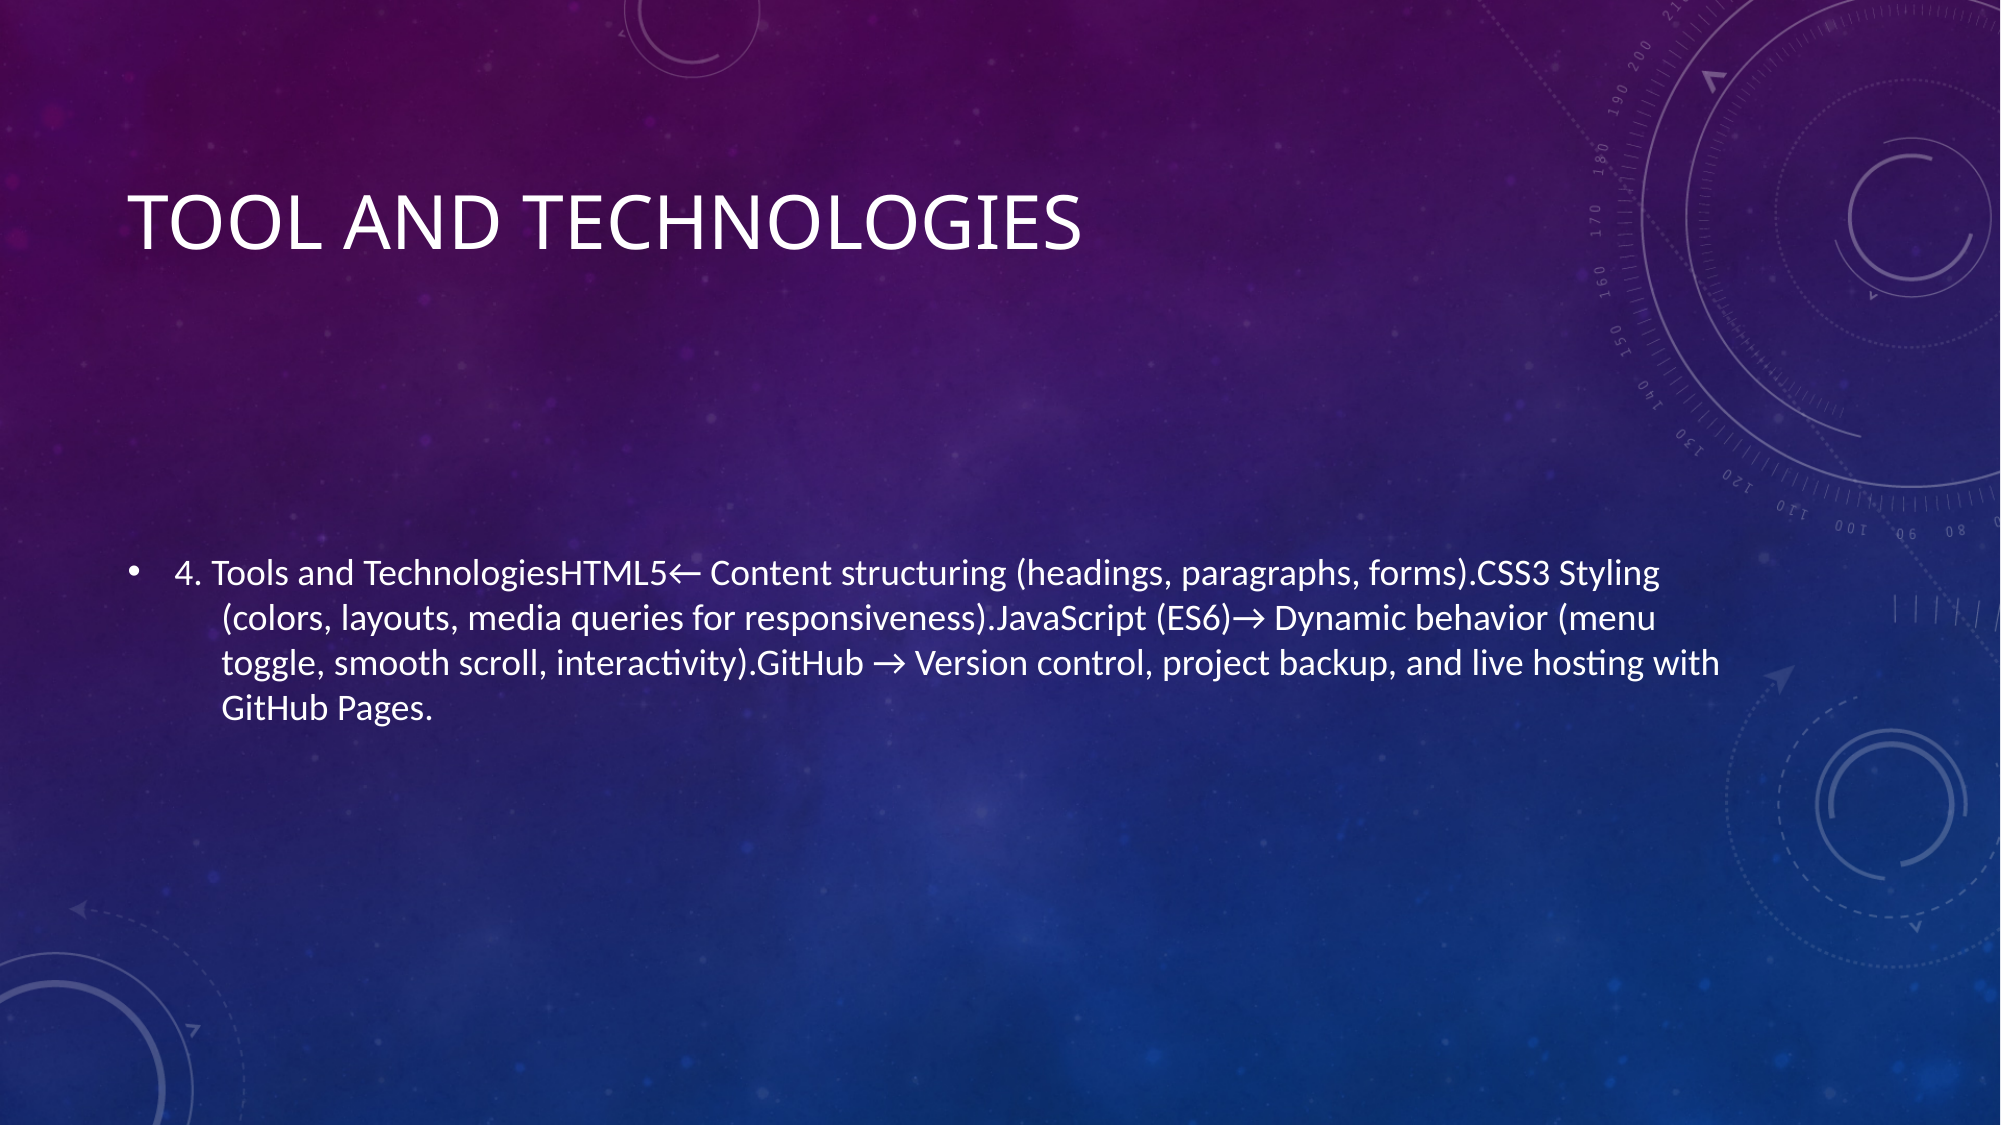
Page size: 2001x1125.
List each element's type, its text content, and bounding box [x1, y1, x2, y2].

list 4. Tools and TechnologiesHTML5← Content structuring (headings, paragraphs, forms).CSS3 Styling (colors, layouts, media queries for responsiveness).JavaScript (ES6)→ Dynamic behavior (menu toggle, smooth scroll, interactivity).GitHub → Version control, project backup, and live hosting with GitHub Pages. [112, 338, 1775, 938]
title Tool and technologies [112, 99, 1775, 338]
